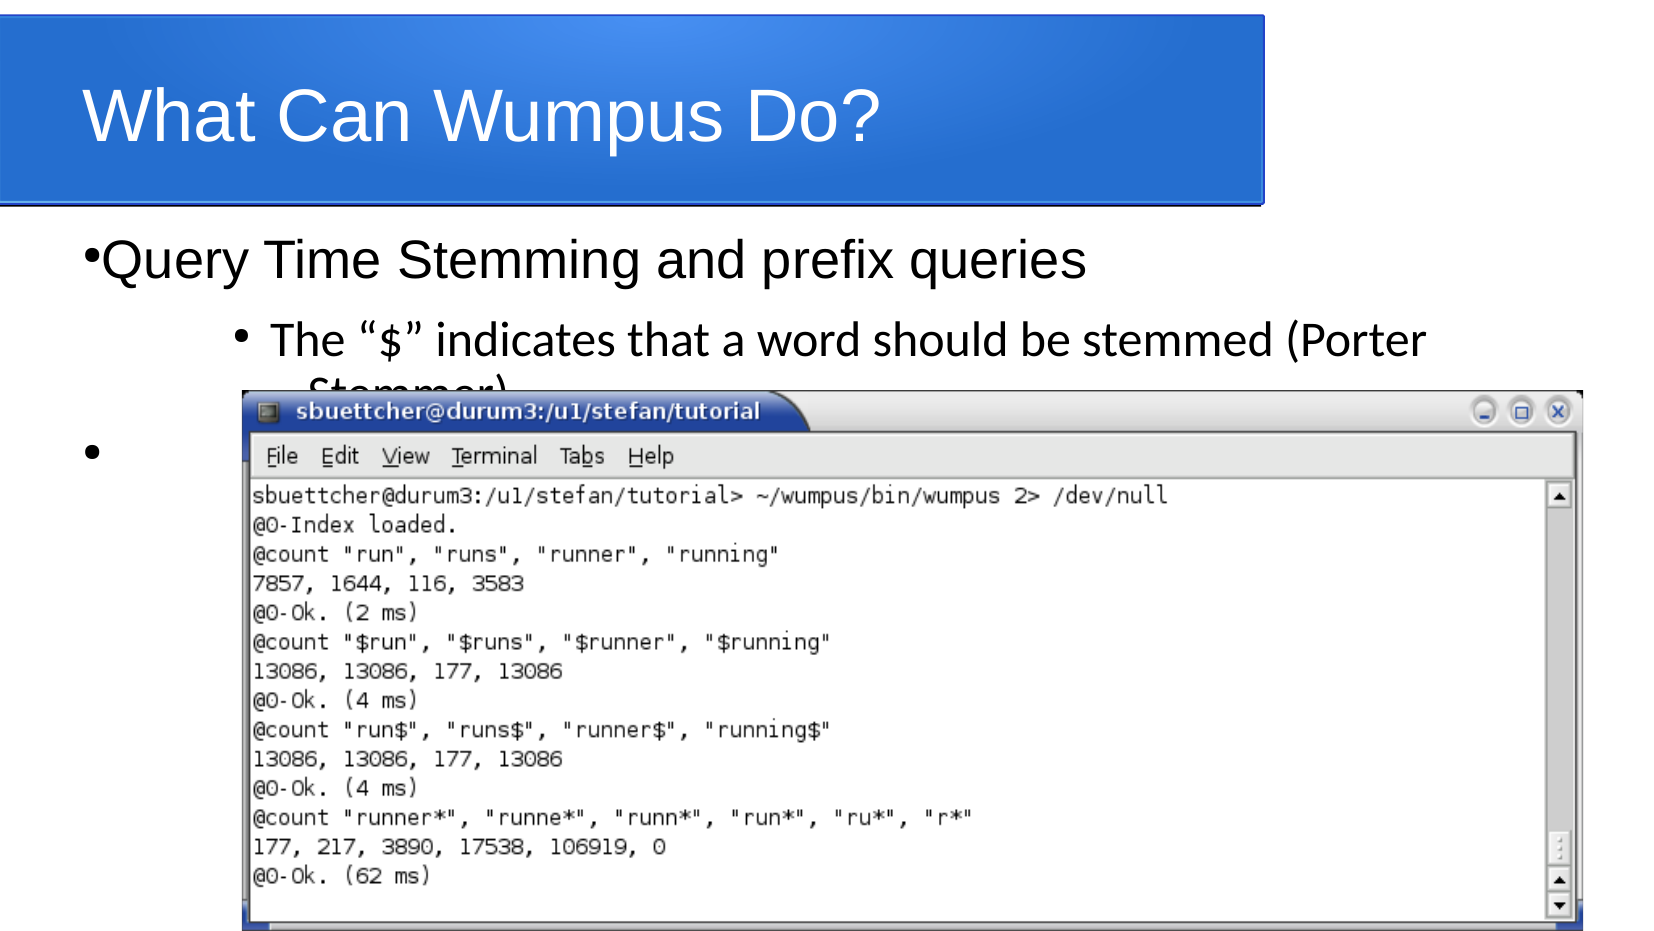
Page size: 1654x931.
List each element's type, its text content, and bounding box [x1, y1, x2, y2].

title What Can Wumpus Do? [82, 35, 1235, 189]
picture [241, 390, 1584, 931]
list Query Time Stemming and prefix queries The “$” indicates that a word should be stemmed (Porter Stemmer) [82, 224, 1571, 764]
